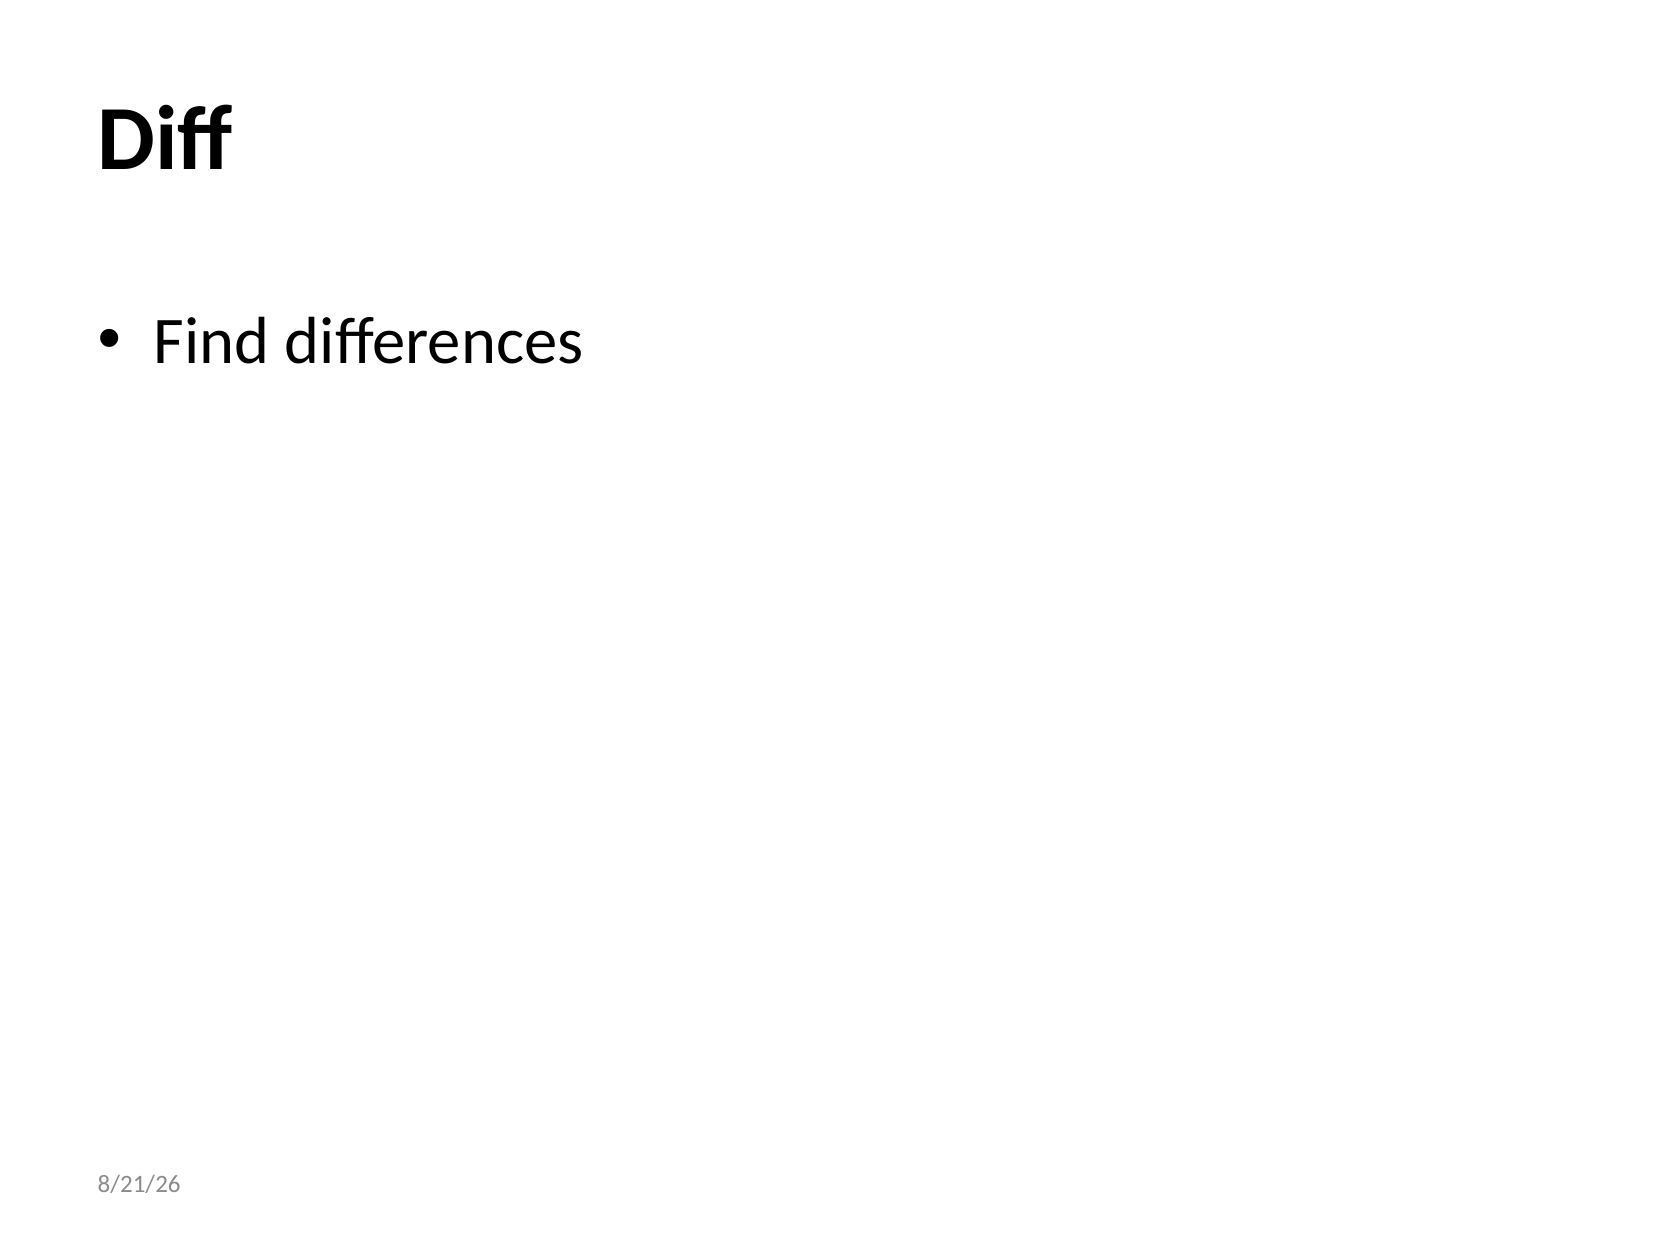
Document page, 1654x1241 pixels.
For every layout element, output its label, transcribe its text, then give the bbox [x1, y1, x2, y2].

slide_number 7/23/16 [82, 1149, 469, 1216]
list Find differences [82, 289, 1571, 1108]
title Diff [82, 49, 1571, 217]
